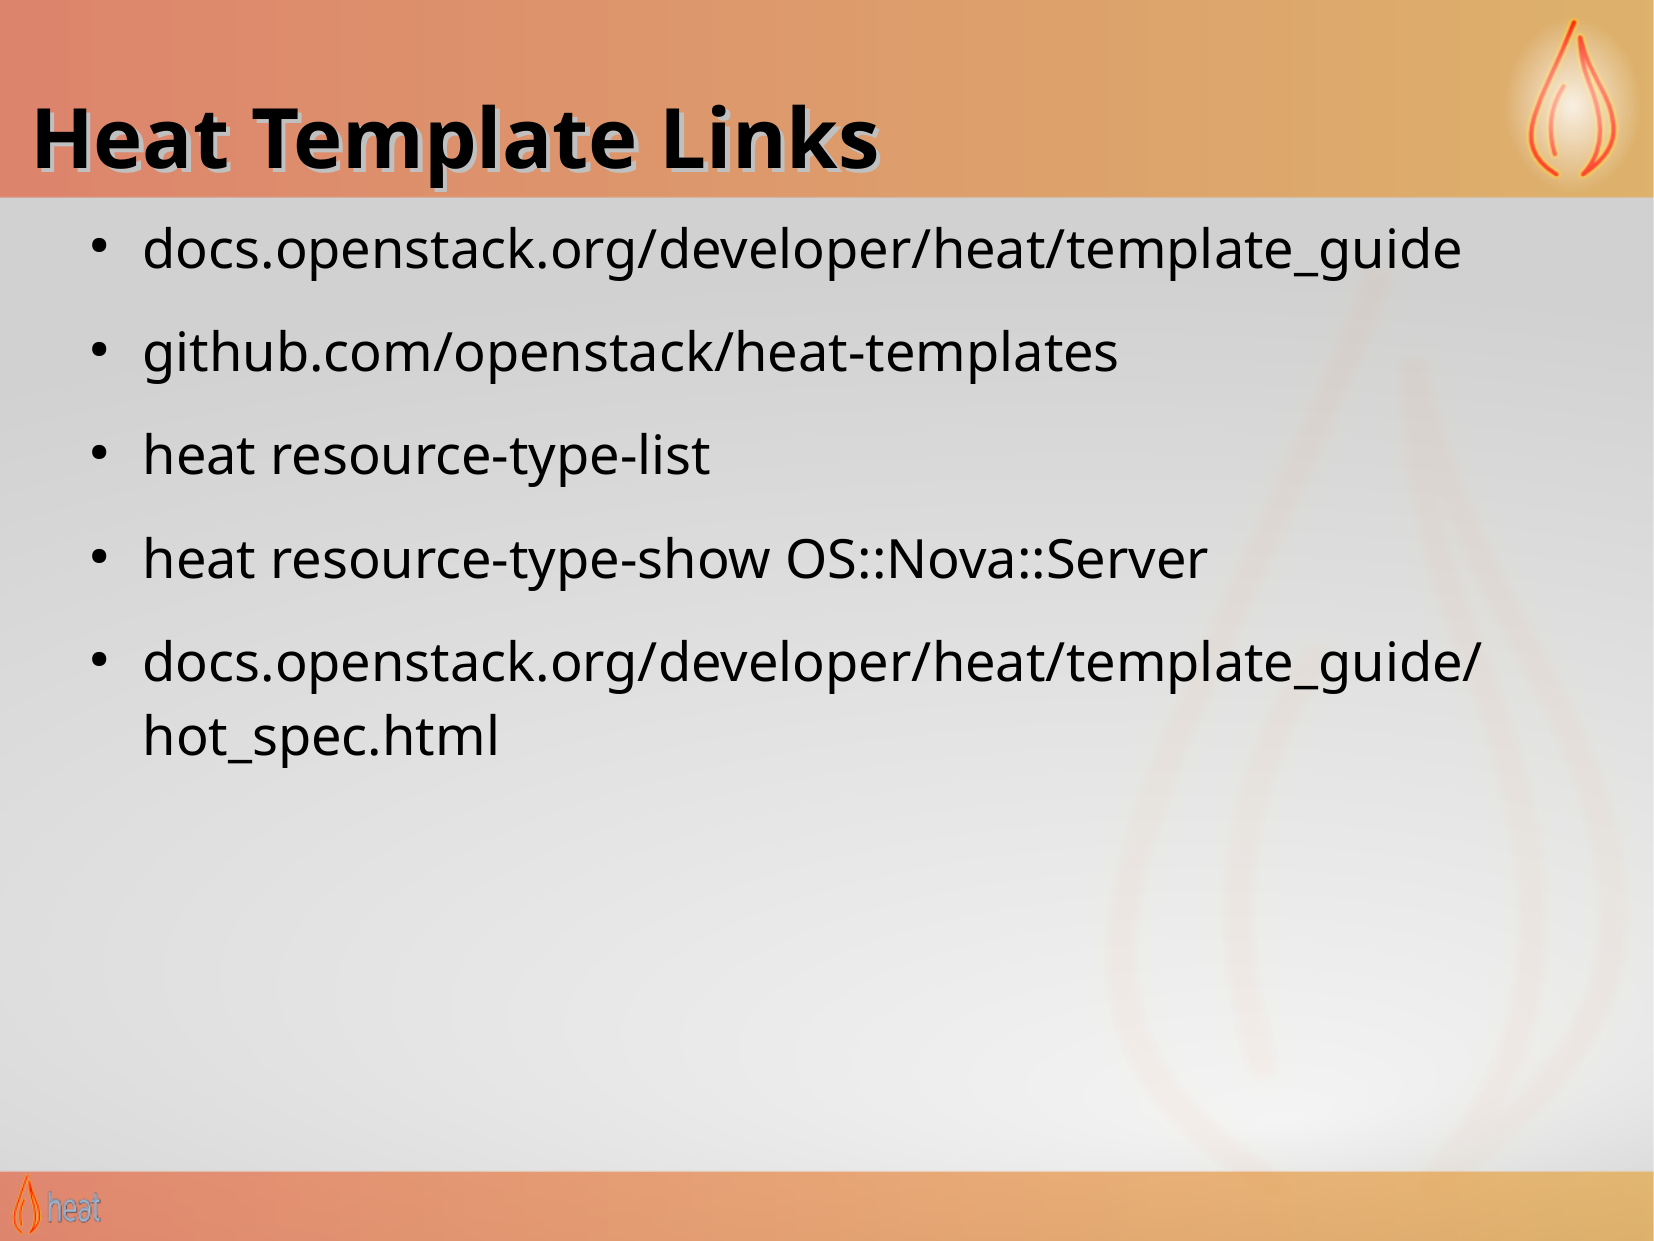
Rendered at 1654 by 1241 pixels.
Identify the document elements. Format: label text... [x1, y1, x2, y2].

title Heat Template Links [30, 23, 1606, 249]
picture [0, 0, 1654, 1241]
list docs.openstack.org/developer/heat/template_guide github.com/openstack/heat-templates heat resource-type-list heat resource-type-show OS::Nova::Server docs.openstack.org/developer/heat/template_guide/hot_spec.html [71, 210, 1561, 1166]
